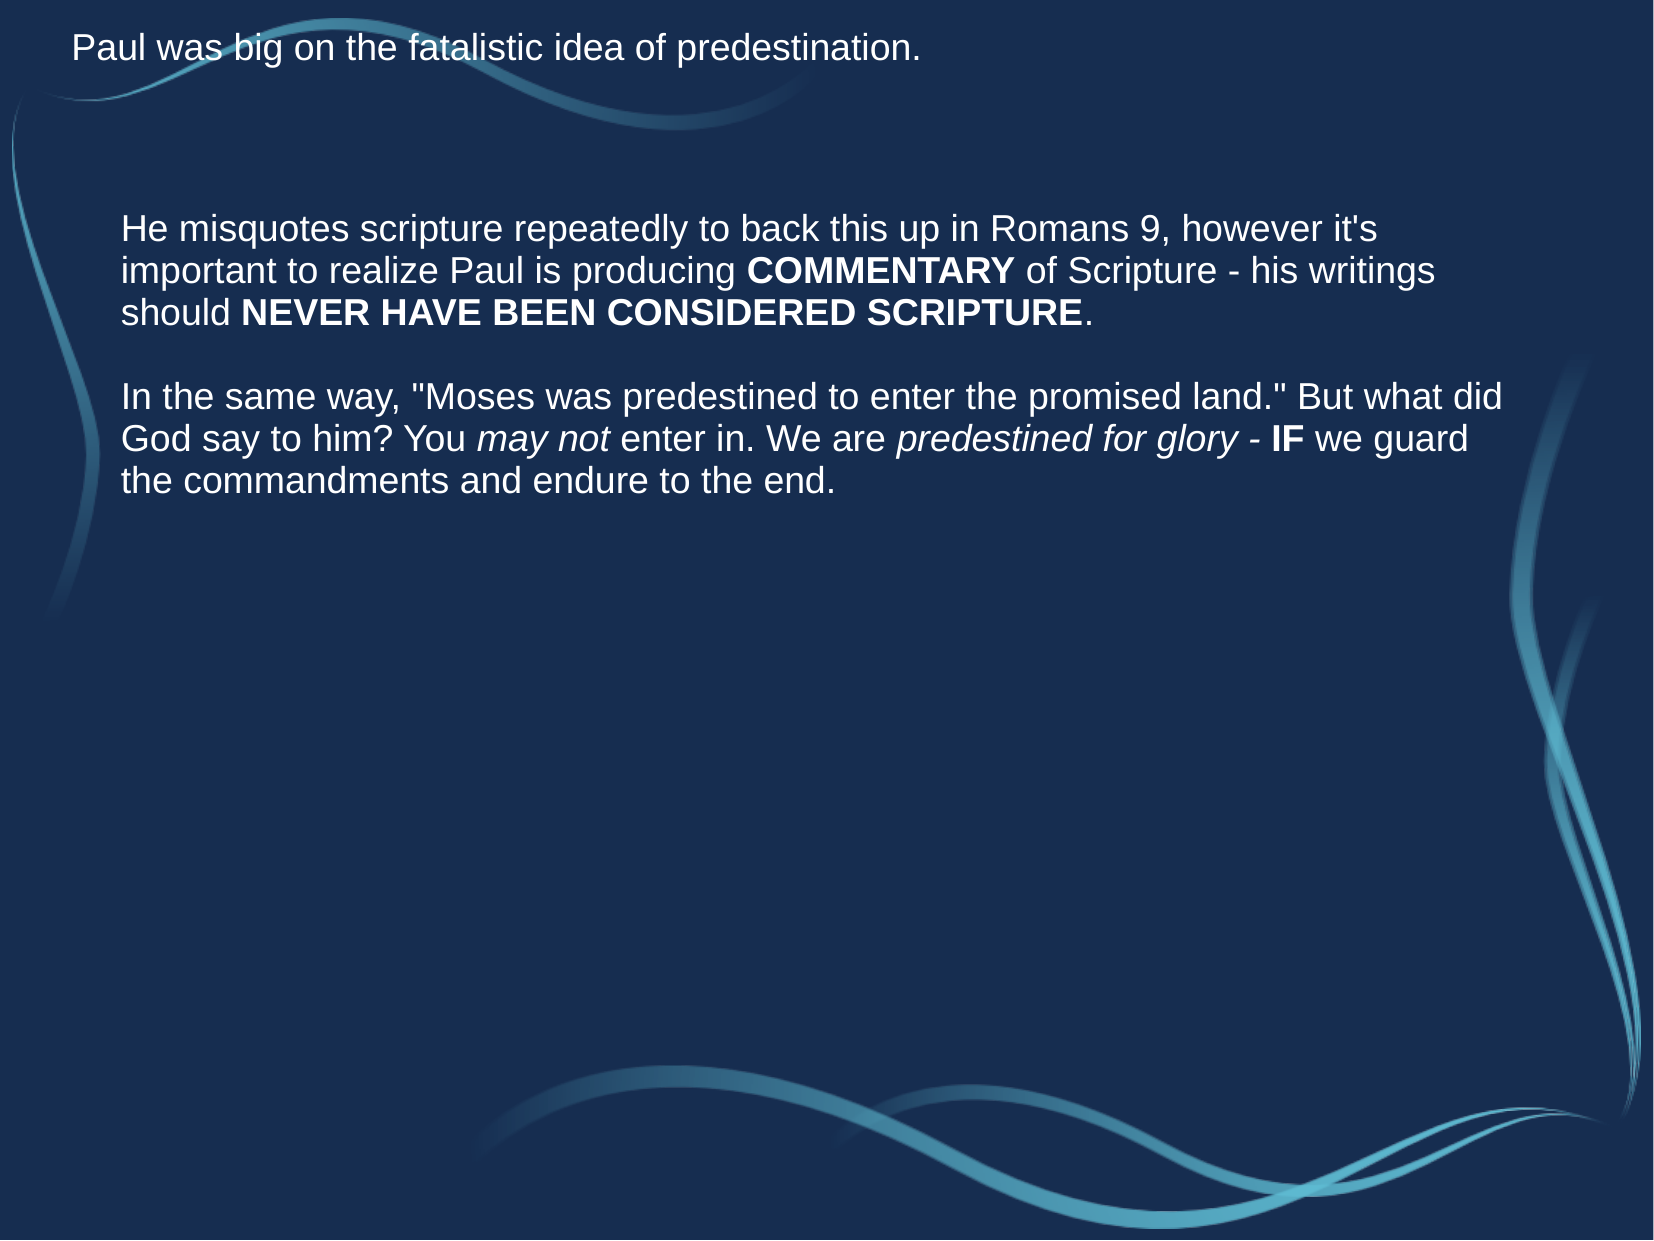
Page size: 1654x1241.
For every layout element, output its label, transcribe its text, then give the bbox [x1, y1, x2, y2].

picture [460, 346, 1641, 1229]
picture [12, 18, 105, 625]
title Paul was big on the fatalistic idea of predestination. [56, 18, 1545, 218]
list He misquotes scripture repeatedly to back this up in Romans 9, however it's important to realize Paul is producing COMMENTARY of Scripture - his writings should NEVER HAVE BEEN CONSIDERED SCRIPTURE. In the same way, "Moses was predestined to enter the promised land." But what did God say to him? You may not enter in. We are predestined for glory - IF we guard the commandments and endure to the end. [102, 200, 1546, 1104]
